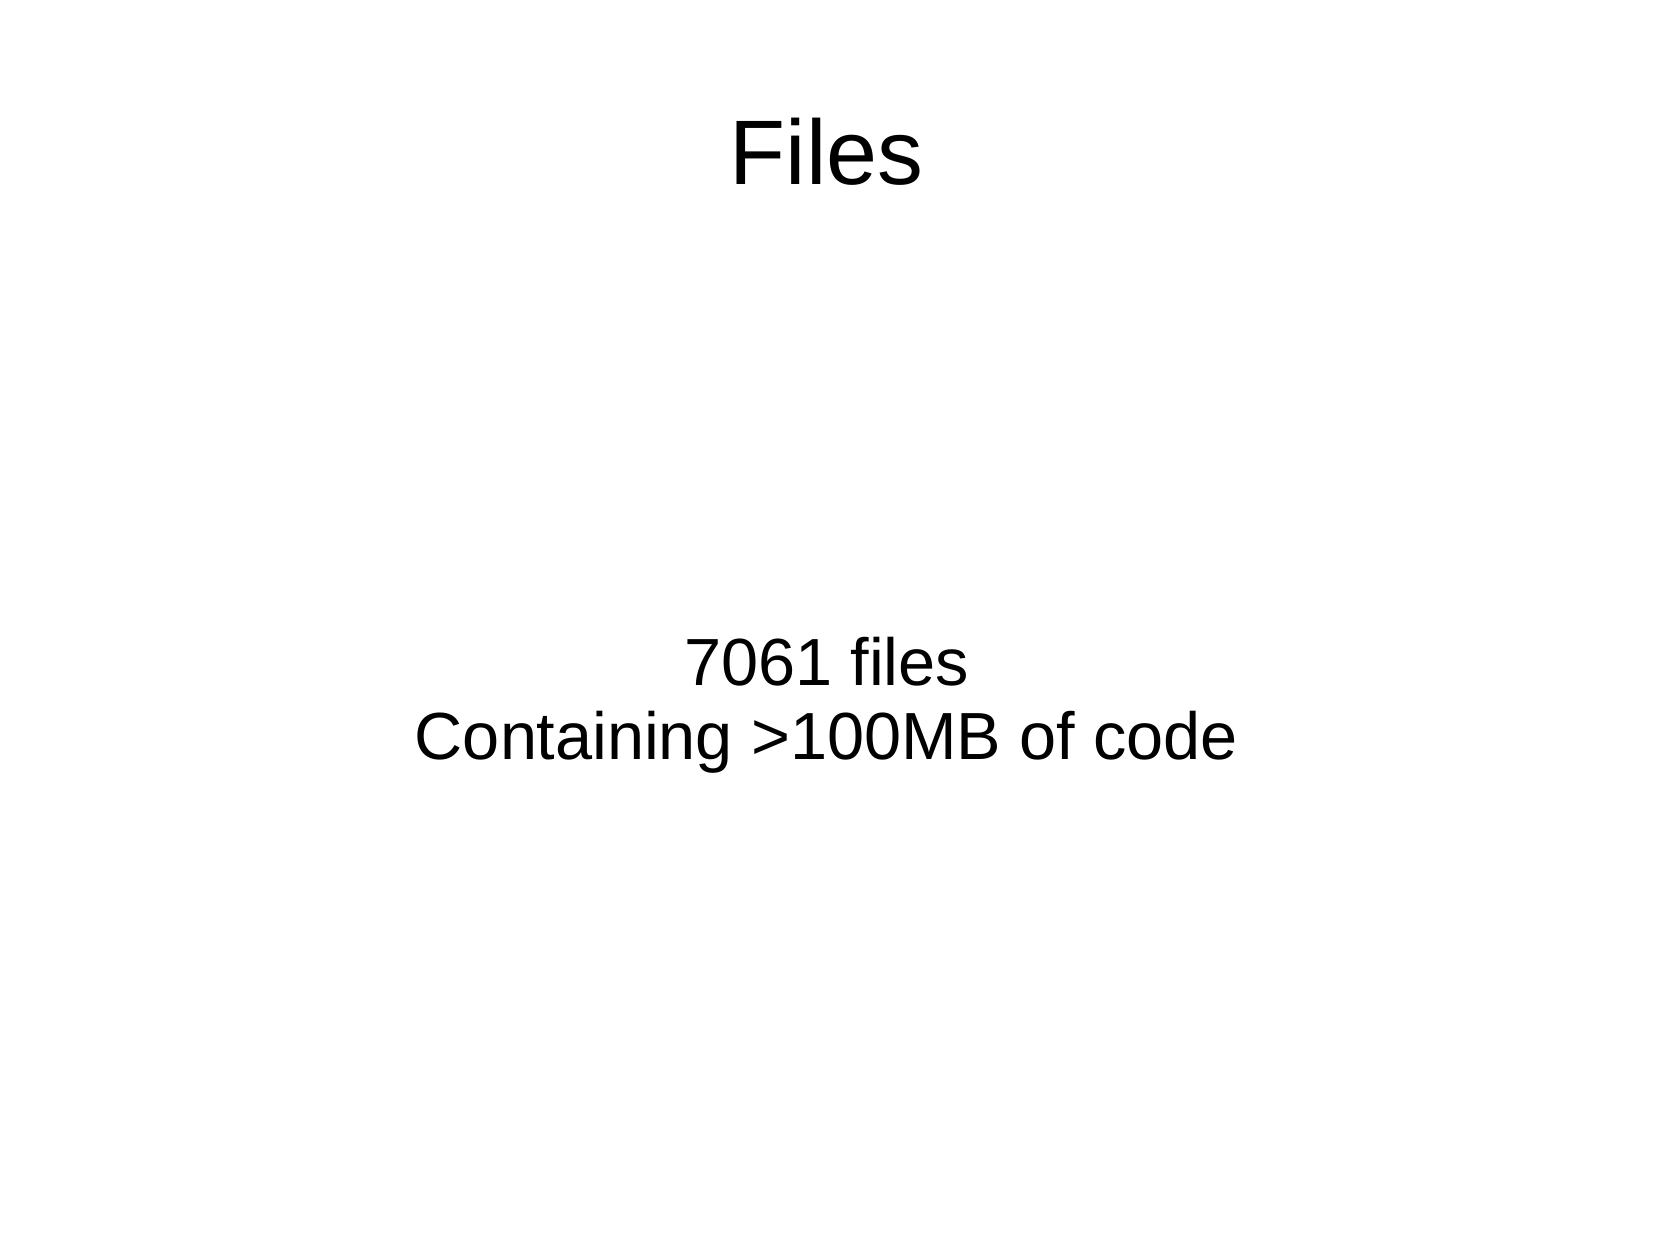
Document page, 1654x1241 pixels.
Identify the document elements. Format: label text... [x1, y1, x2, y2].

title Files [82, 49, 1571, 257]
subtitle 7061 files Containing >100MB of code [82, 290, 1571, 1109]
